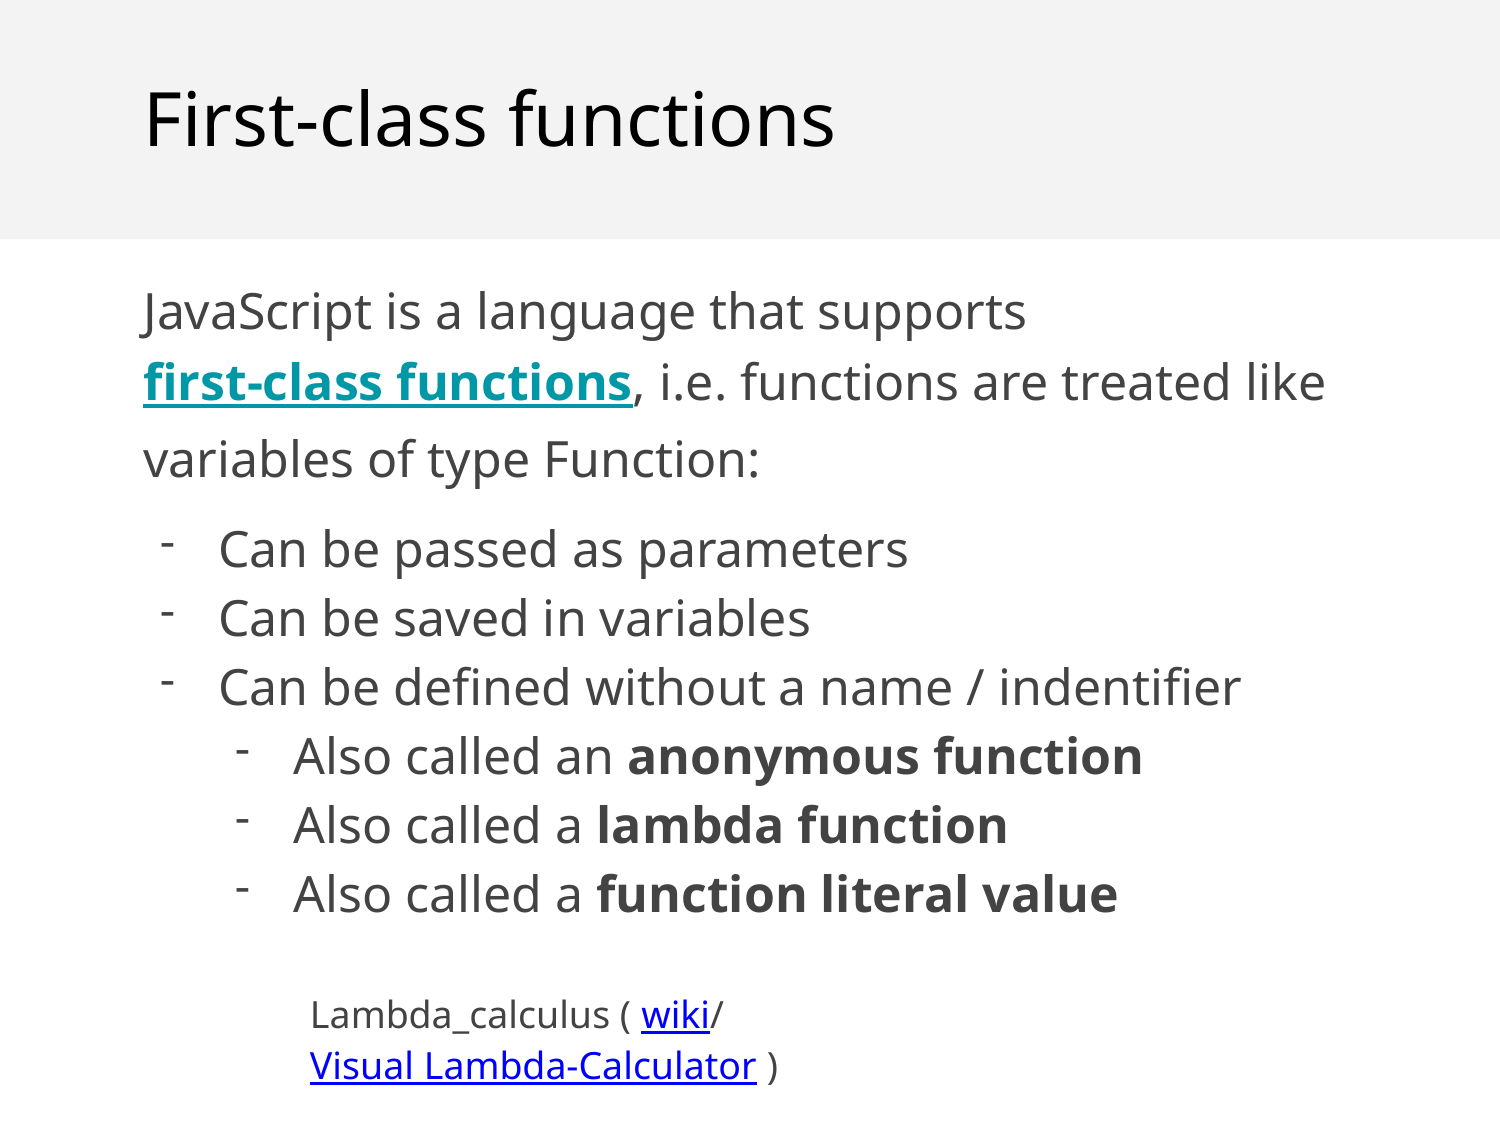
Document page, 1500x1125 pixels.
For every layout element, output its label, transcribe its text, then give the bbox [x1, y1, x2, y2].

list JavaScript is a language that supports first-class functions, i.e. functions are treated like variables of type Function: Can be passed as parameters Can be saved in variables Can be defined without a name / indentifier Also called an anonymous function Also called a lambda function Also called a function literal value [128, 255, 1372, 1004]
title First-class functions [128, 56, 1372, 183]
text_box Lambda_calculus ( wiki/ Visual Lambda-Calculator ) [295, 980, 1180, 1040]
